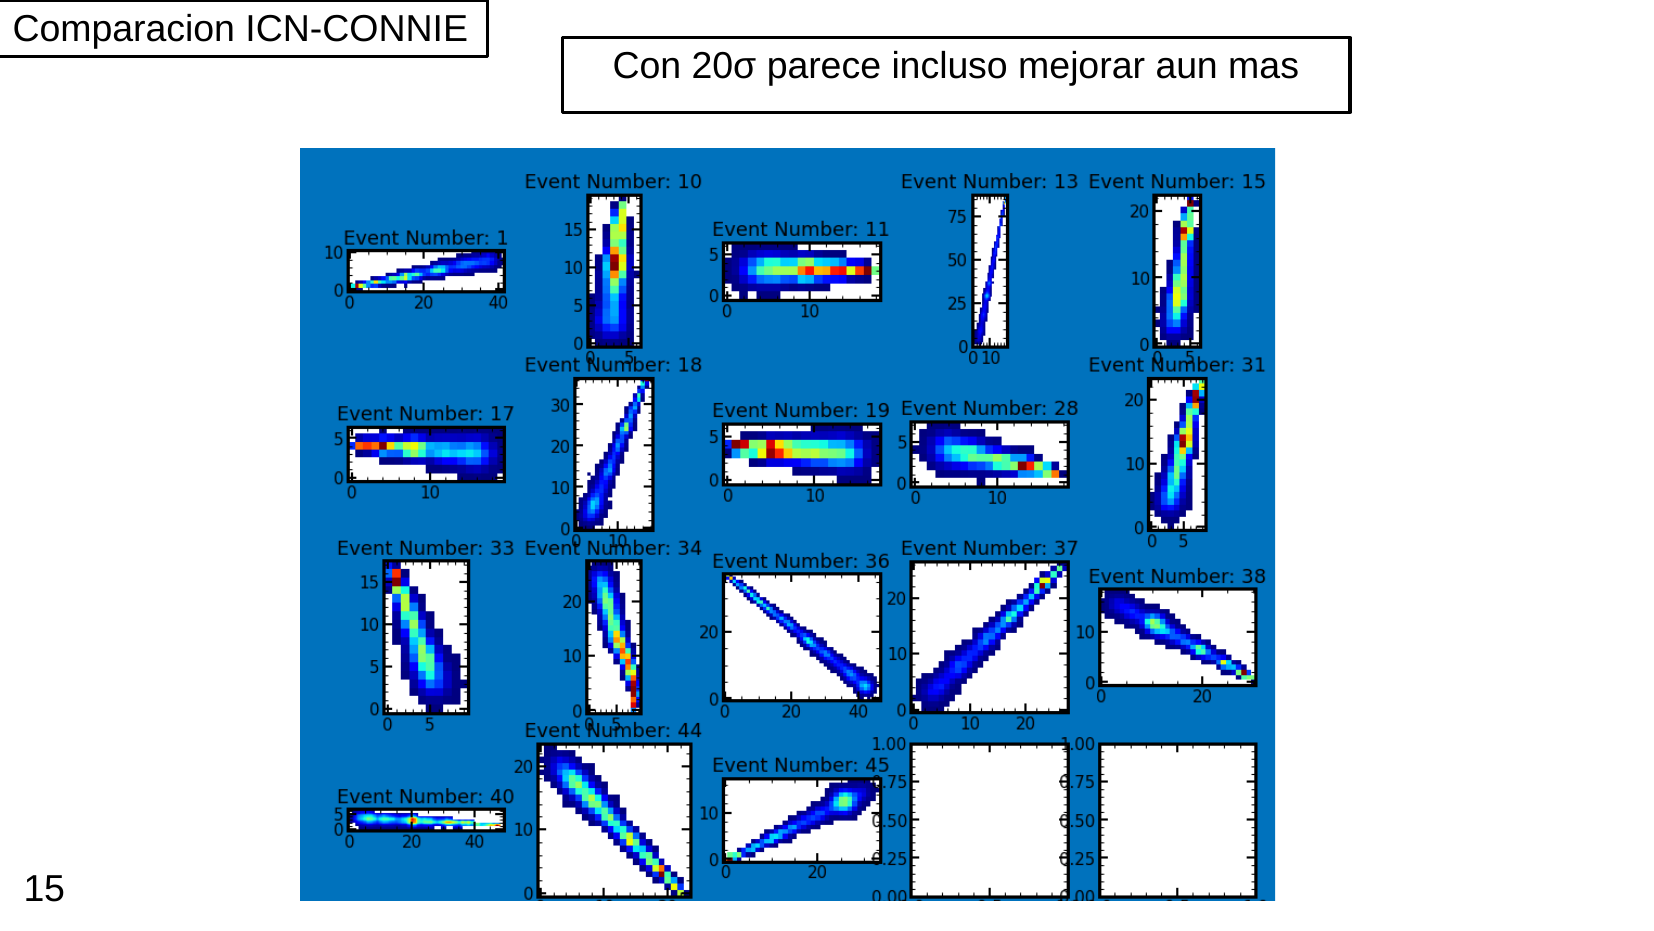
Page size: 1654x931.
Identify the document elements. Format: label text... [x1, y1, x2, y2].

text_box Comparacion ICN-CONNIE [0, 0, 488, 57]
text_box <number> [8, 860, 638, 931]
text_box Con 20σ parece incluso mejorar aun mas [562, 37, 1351, 113]
picture [300, 148, 1276, 901]
